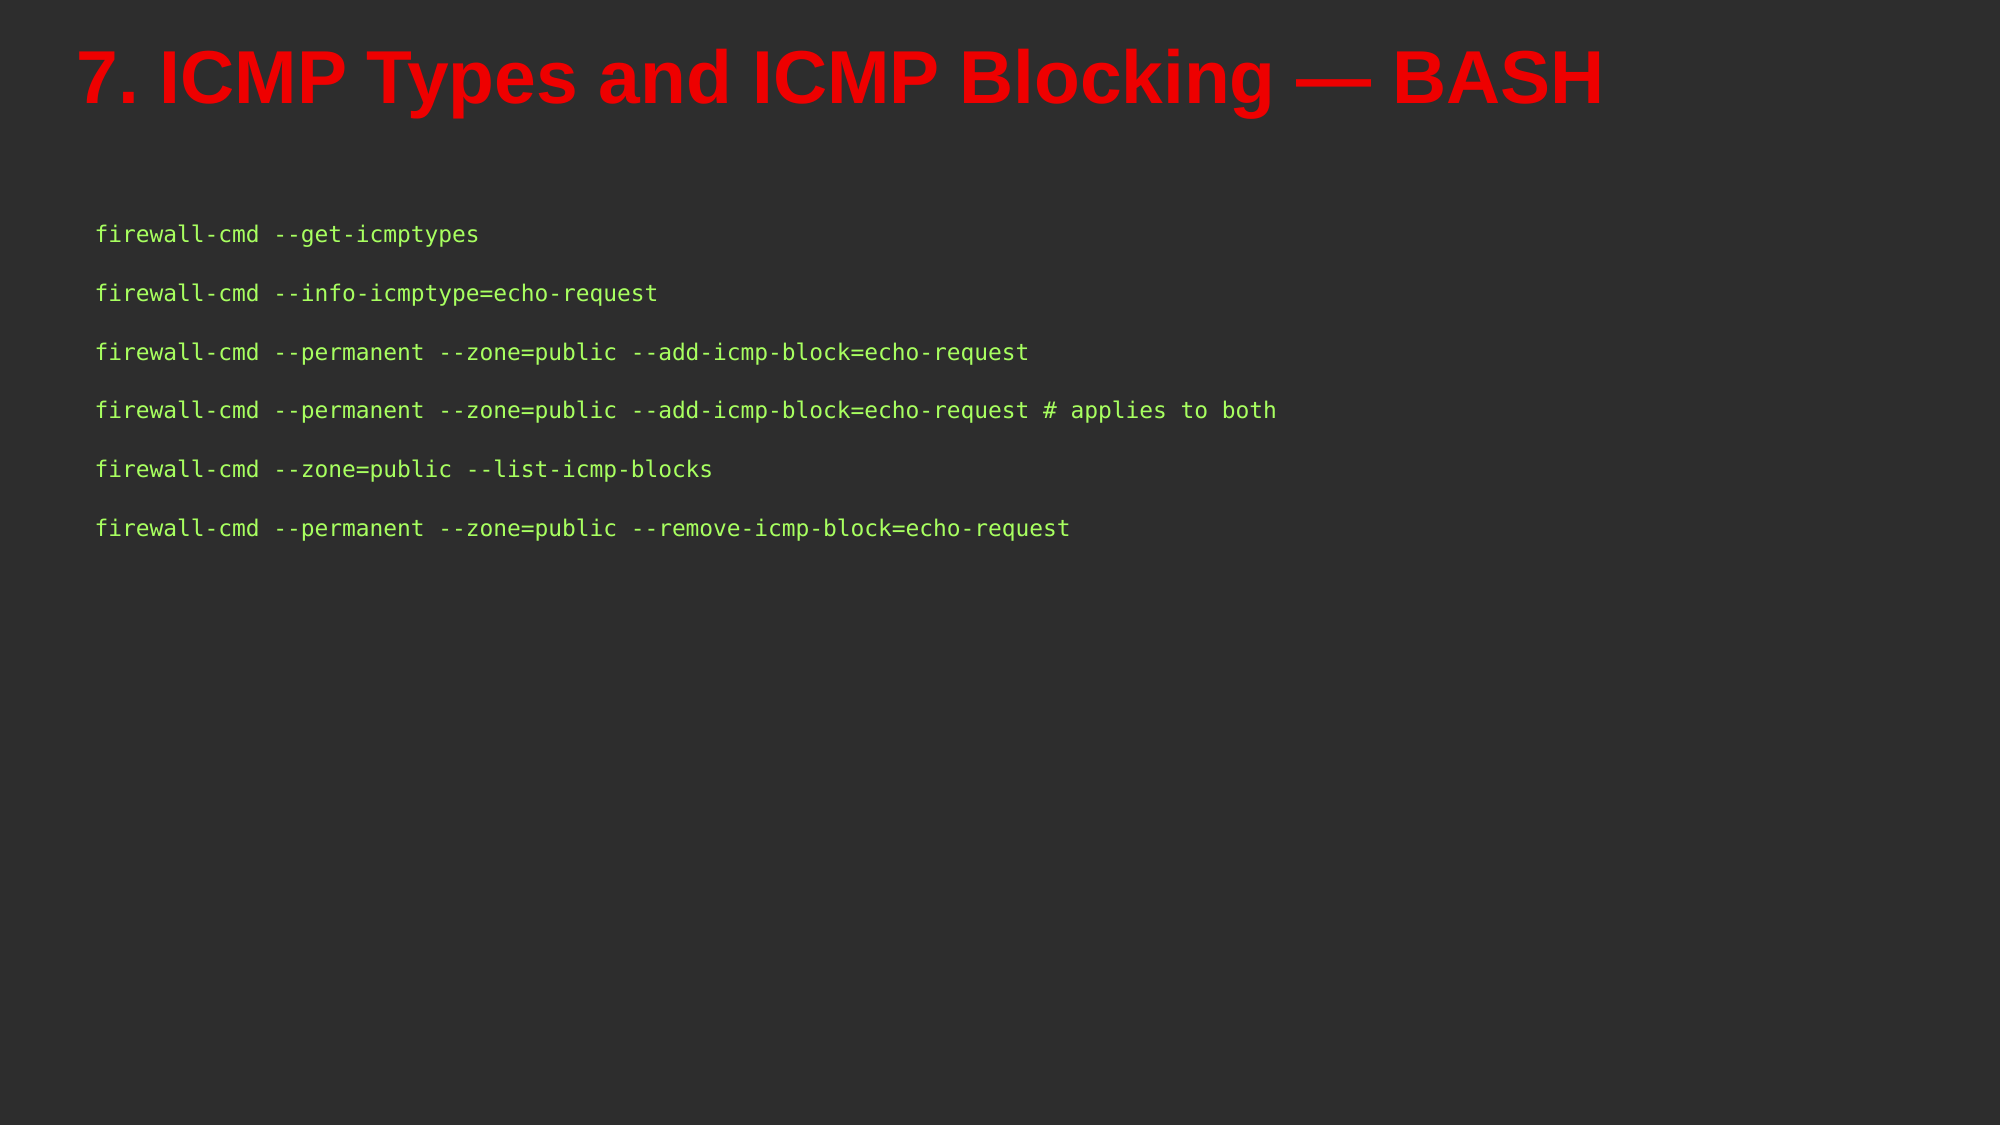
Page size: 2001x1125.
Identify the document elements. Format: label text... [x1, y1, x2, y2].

text_box firewall-cmd --get-icmptypes firewall-cmd --info-icmptype=echo-request firewall-cmd --permanent --zone=public --add-icmp-block=echo-request firewall-cmd --permanent --zone=public --add-icmp-block=echo-request # applies to both firewall-cmd --zone=public --list-icmp-blocks firewall-cmd --permanent --zone=public --remove-icmp-block=echo-request [59, 194, 1942, 1093]
text_box 7. ICMP Types and ICMP Blocking — BASH [59, 23, 1942, 178]
